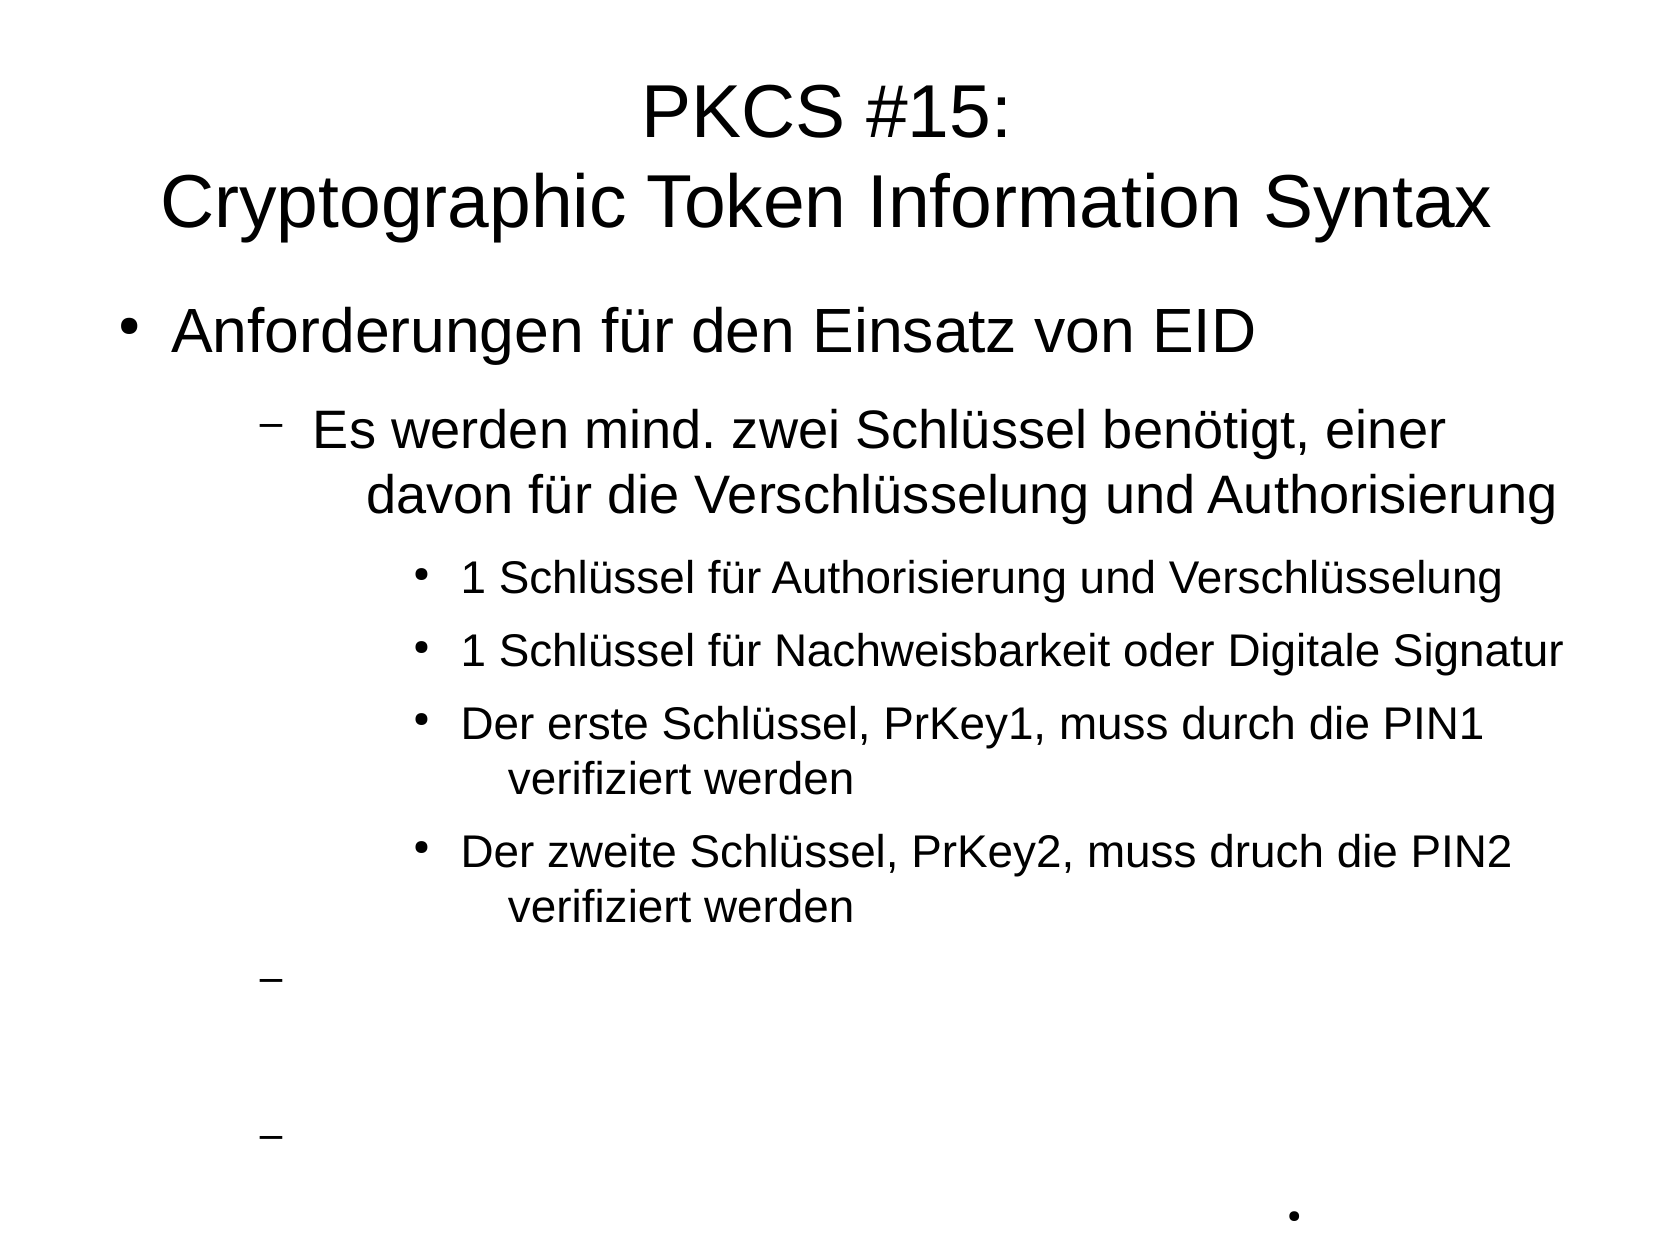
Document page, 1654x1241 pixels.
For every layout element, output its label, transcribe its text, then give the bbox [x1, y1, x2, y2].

text_box Anforderungen für den Einsatz von EID Es werden mind. zwei Schlüssel benötigt, einer davon für die Verschlüsselung und Authorisierung 1 Schlüssel für Authorisierung und Verschlüsselung 1 Schlüssel für Nachweisbarkeit oder Digitale Signatur Der erste Schlüssel, PrKey1, muss durch die PIN1 verifiziert werden Der zweite Schlüssel, PrKey2, muss druch die PIN2 verifiziert werden [82, 290, 1571, 1164]
text_box PKCS #15: Cryptographic Token Information Syntax [82, 49, 1571, 257]
